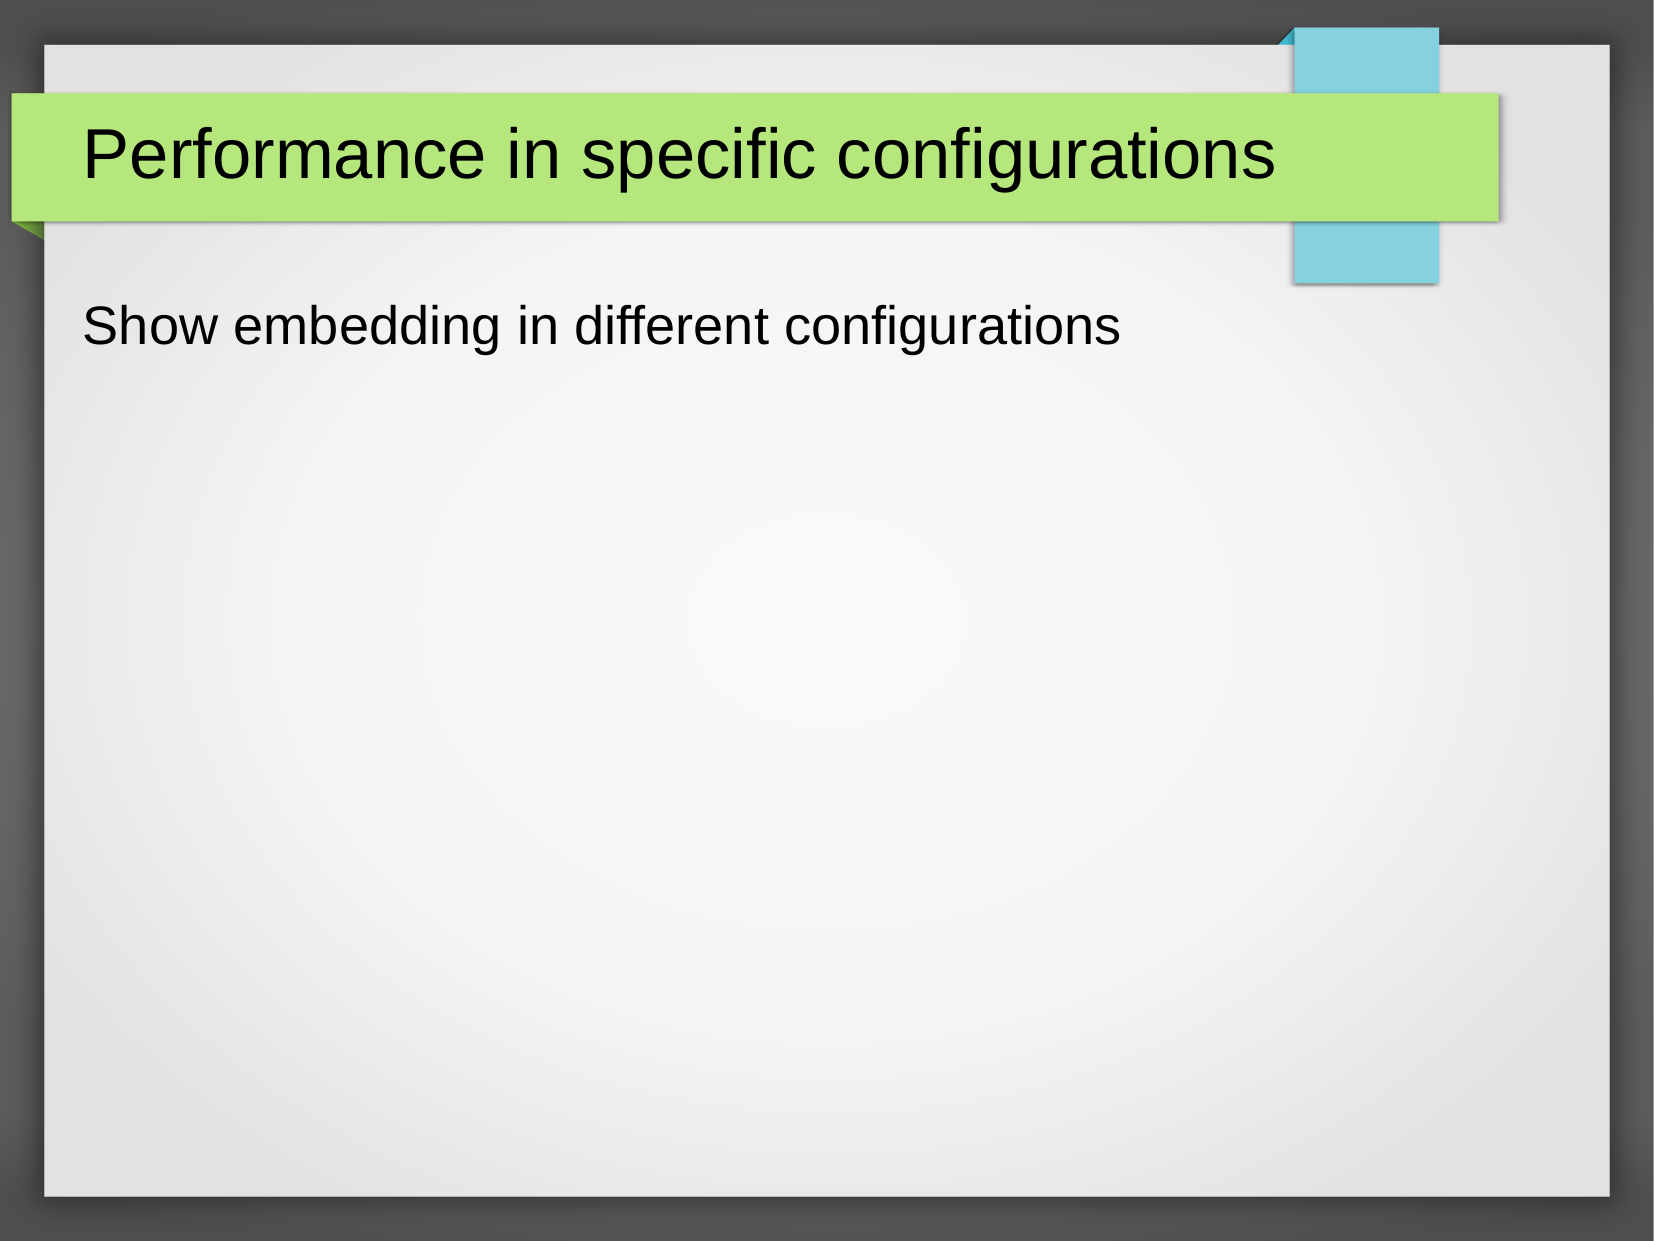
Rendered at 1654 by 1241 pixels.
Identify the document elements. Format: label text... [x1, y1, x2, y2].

picture [0, 0, 1654, 1241]
list Show embedding in different configurations [82, 295, 1571, 1015]
title Performance in specific configurations [82, 74, 1471, 233]
